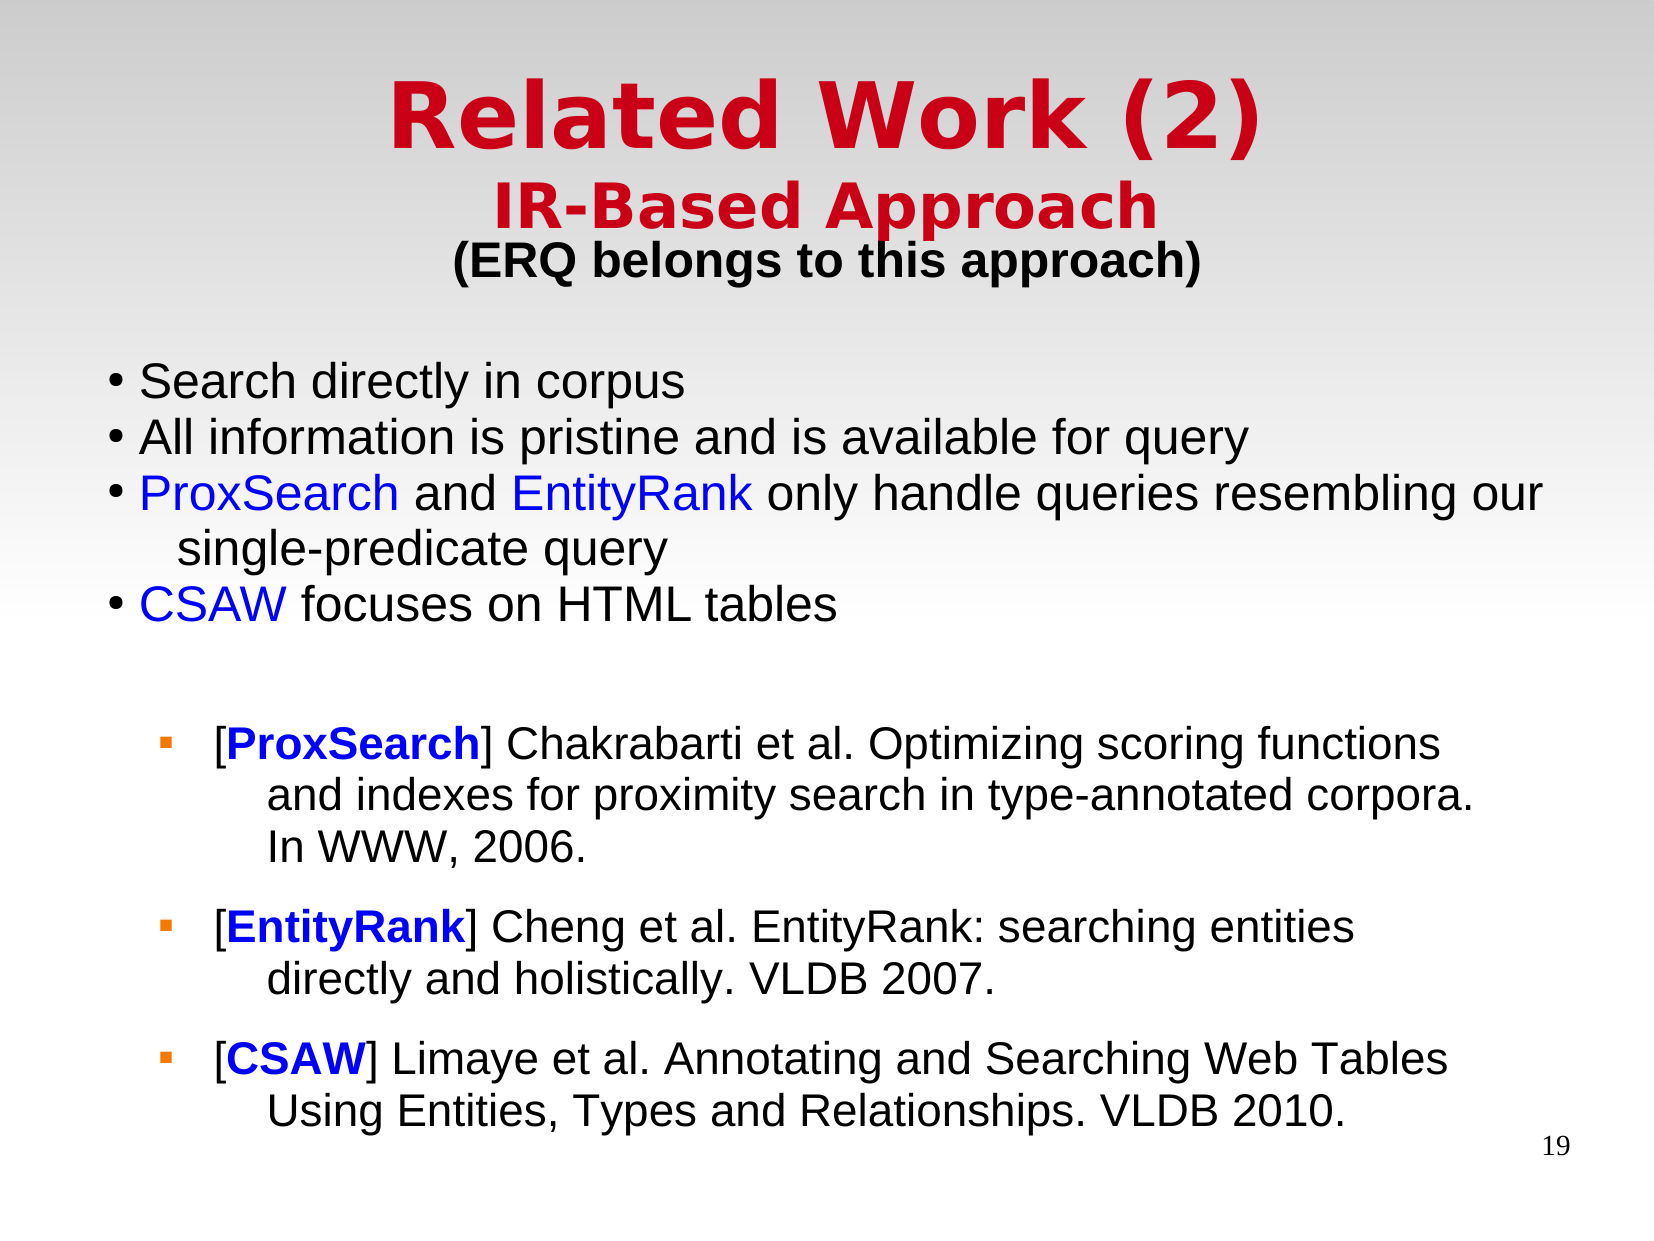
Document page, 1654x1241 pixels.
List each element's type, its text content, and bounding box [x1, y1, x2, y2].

title Related Work (2) IR-Based Approach [82, 56, 1571, 250]
text_box [ProxSearch] Chakrabarti et al. Optimizing scoring functions and indexes for proximity search in type-annotated corpora. In WWW, 2006. [EntityRank] Cheng et al. EntityRank: searching entities directly and holistically. VLDB 2007. [CSAW] Limaye et al. Annotating and Searching Web Tables Using Entities, Types and Relationships. VLDB 2010. [124, 717, 1487, 1136]
text_box (ERQ belongs to this approach) [437, 225, 1231, 305]
text_box Search directly in corpus All information is pristine and is available for query ProxSearch and EntityRank only handle queries resembling our single-predicate query CSAW focuses on HTML tables [92, 345, 1564, 671]
